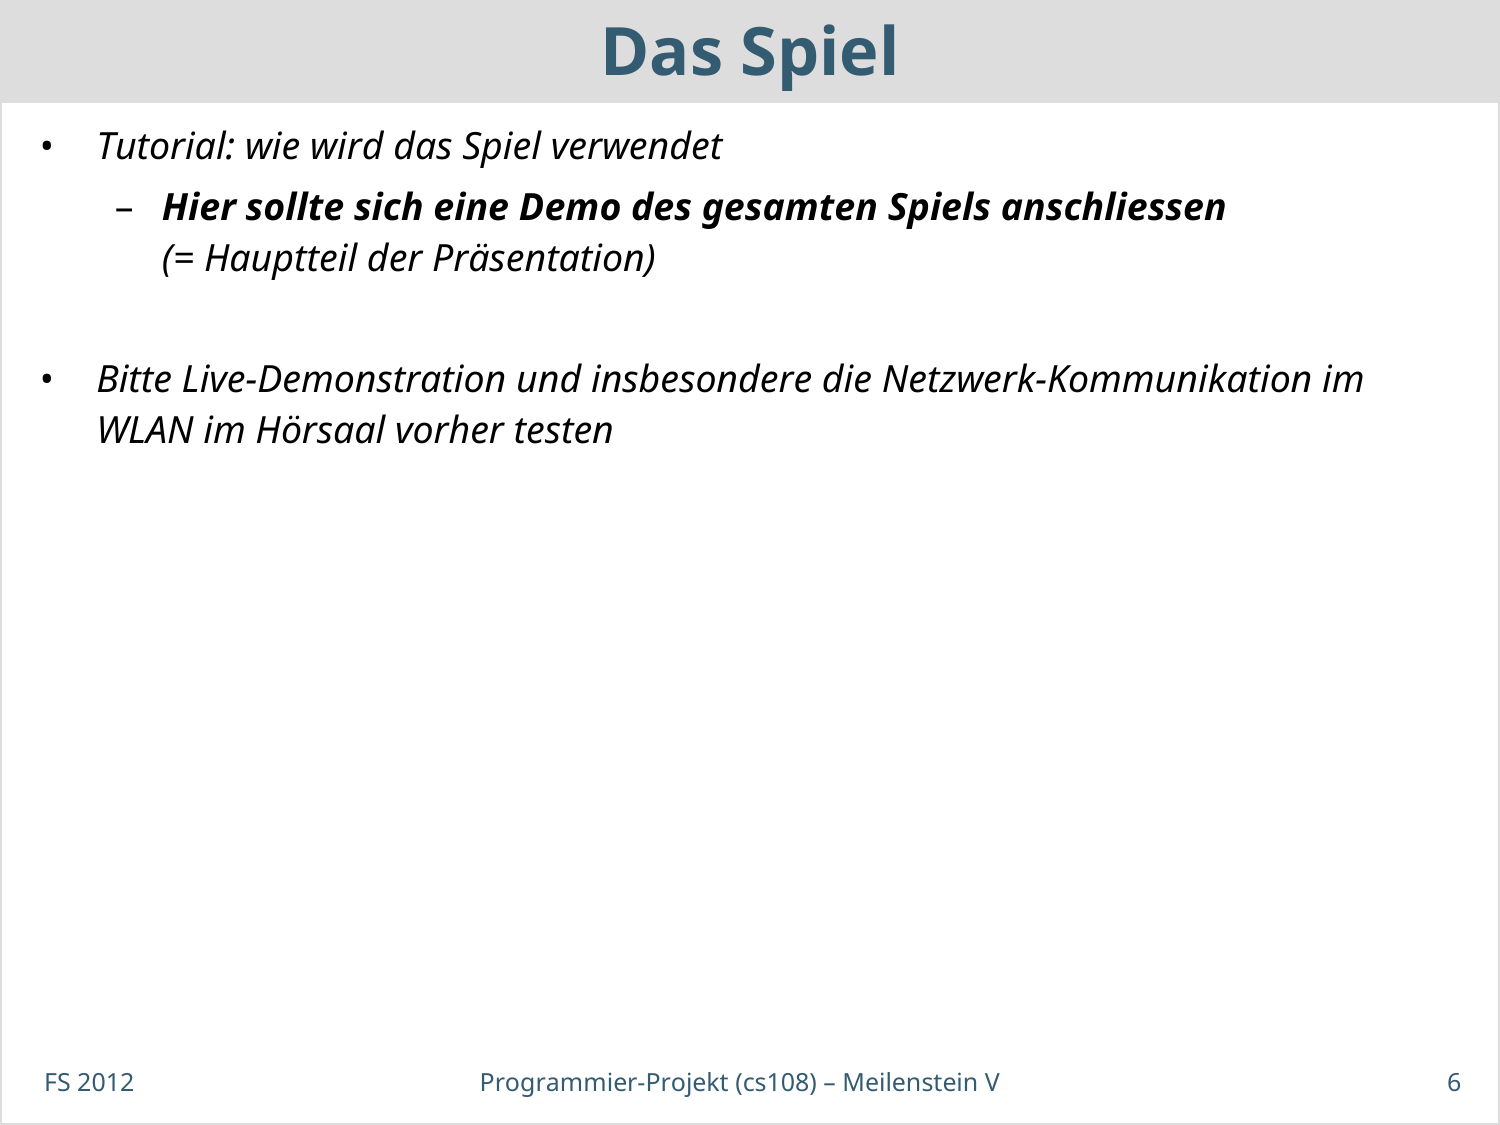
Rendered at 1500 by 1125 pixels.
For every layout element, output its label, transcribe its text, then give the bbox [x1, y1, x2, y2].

list Tutorial: wie wird das Spiel verwendet Hier sollte sich eine Demo des gesamten Spiels anschliessen (= Hauptteil der Präsentation) Bitte Live-Demonstration und insbesondere die Netzwerk-Kommunikation im WLAN im Hörsaal vorher testen [24, 112, 1476, 1001]
text_box <number> [1375, 1058, 1477, 1097]
text_box Programmier-Projekt (cs108) – Meilenstein V [300, 1058, 1201, 1107]
text_box FS 2012 [29, 1058, 195, 1097]
title Das Spiel [0, 0, 1500, 100]
